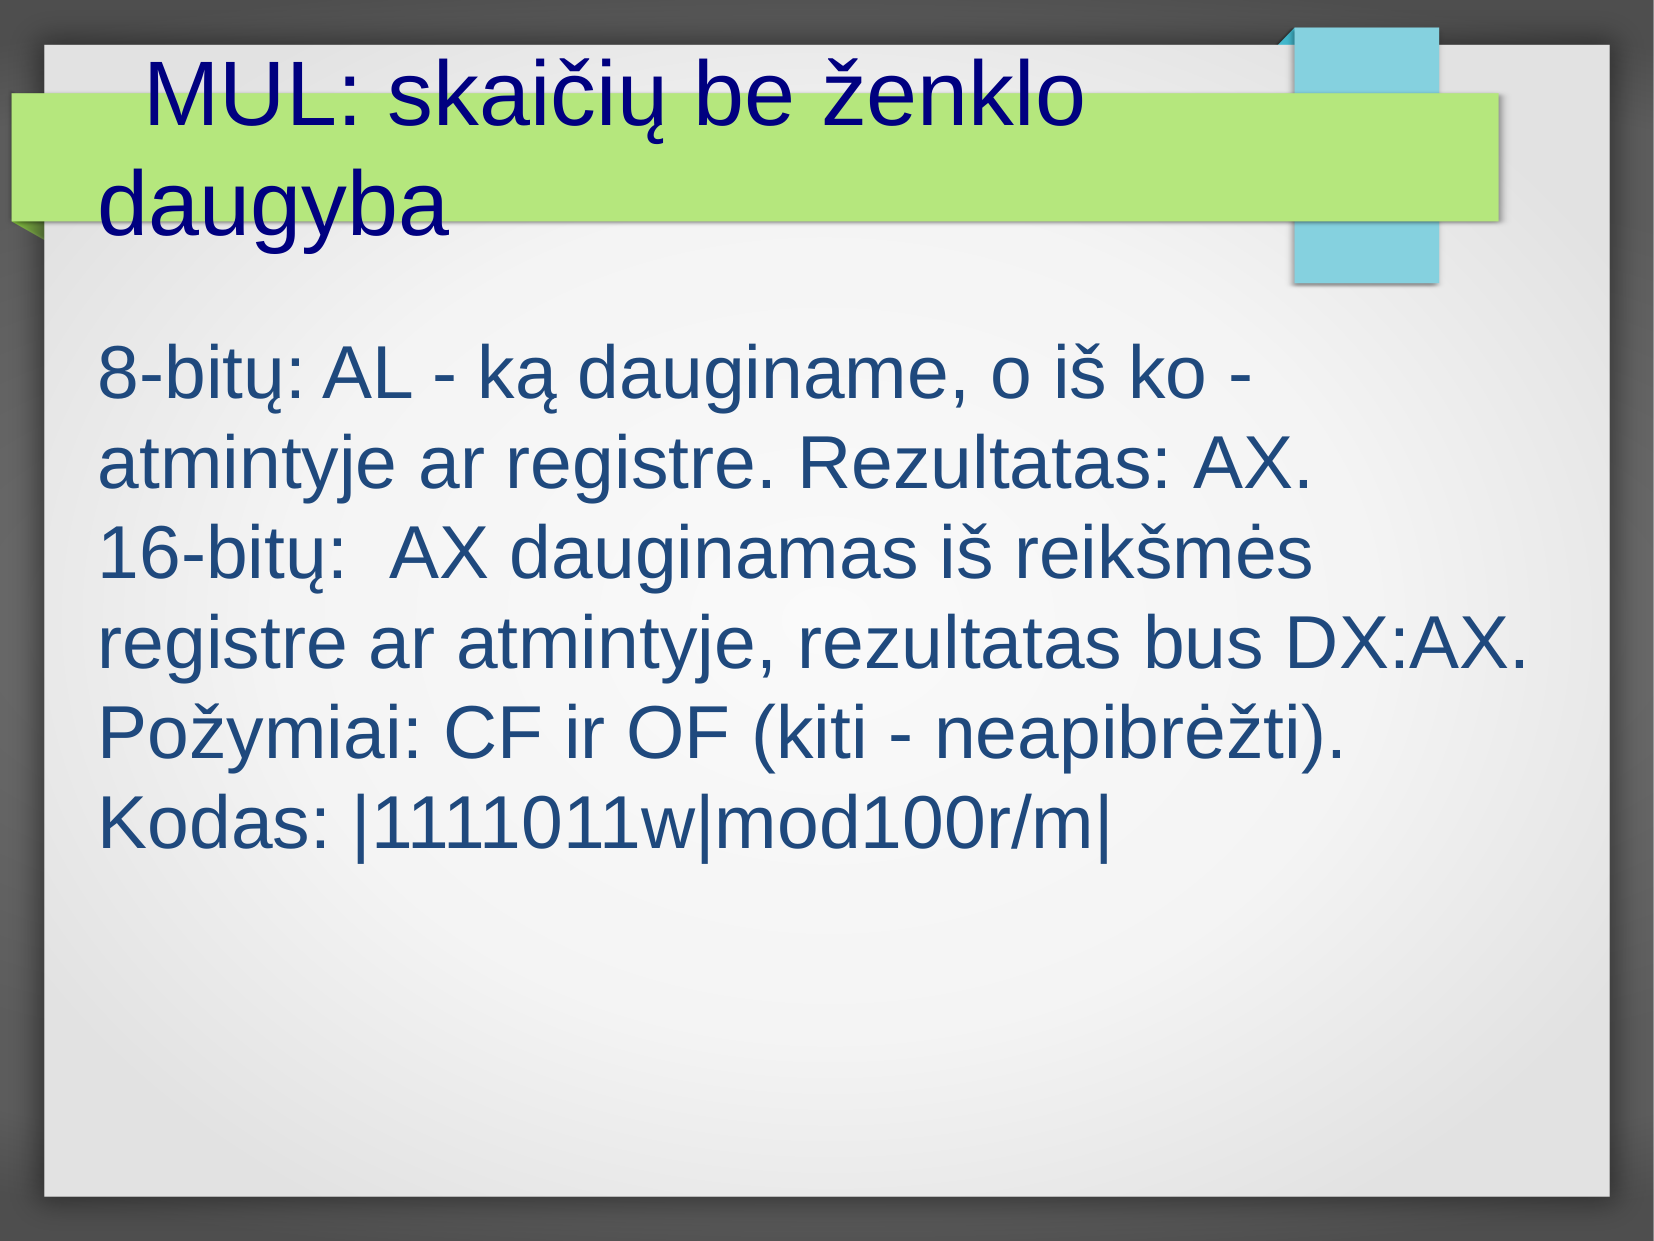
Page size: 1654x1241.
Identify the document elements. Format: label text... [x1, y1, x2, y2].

picture [0, 0, 1654, 1241]
title MUL: skaičių be ženklo daugyba [82, 24, 1406, 269]
list 8-bitų: AL - ką dauginame, o iš ko - atmintyje ar registre. Rezultatas: АХ. 16-bitų: АХ dauginamas iš reikšmės registre ar atmintyje, rezultatas bus DX:AX. Požymiai: CF ir OF (kiti - neapibrėžti). Kodas: |1111011w|mod100r/m| [82, 308, 1571, 1184]
